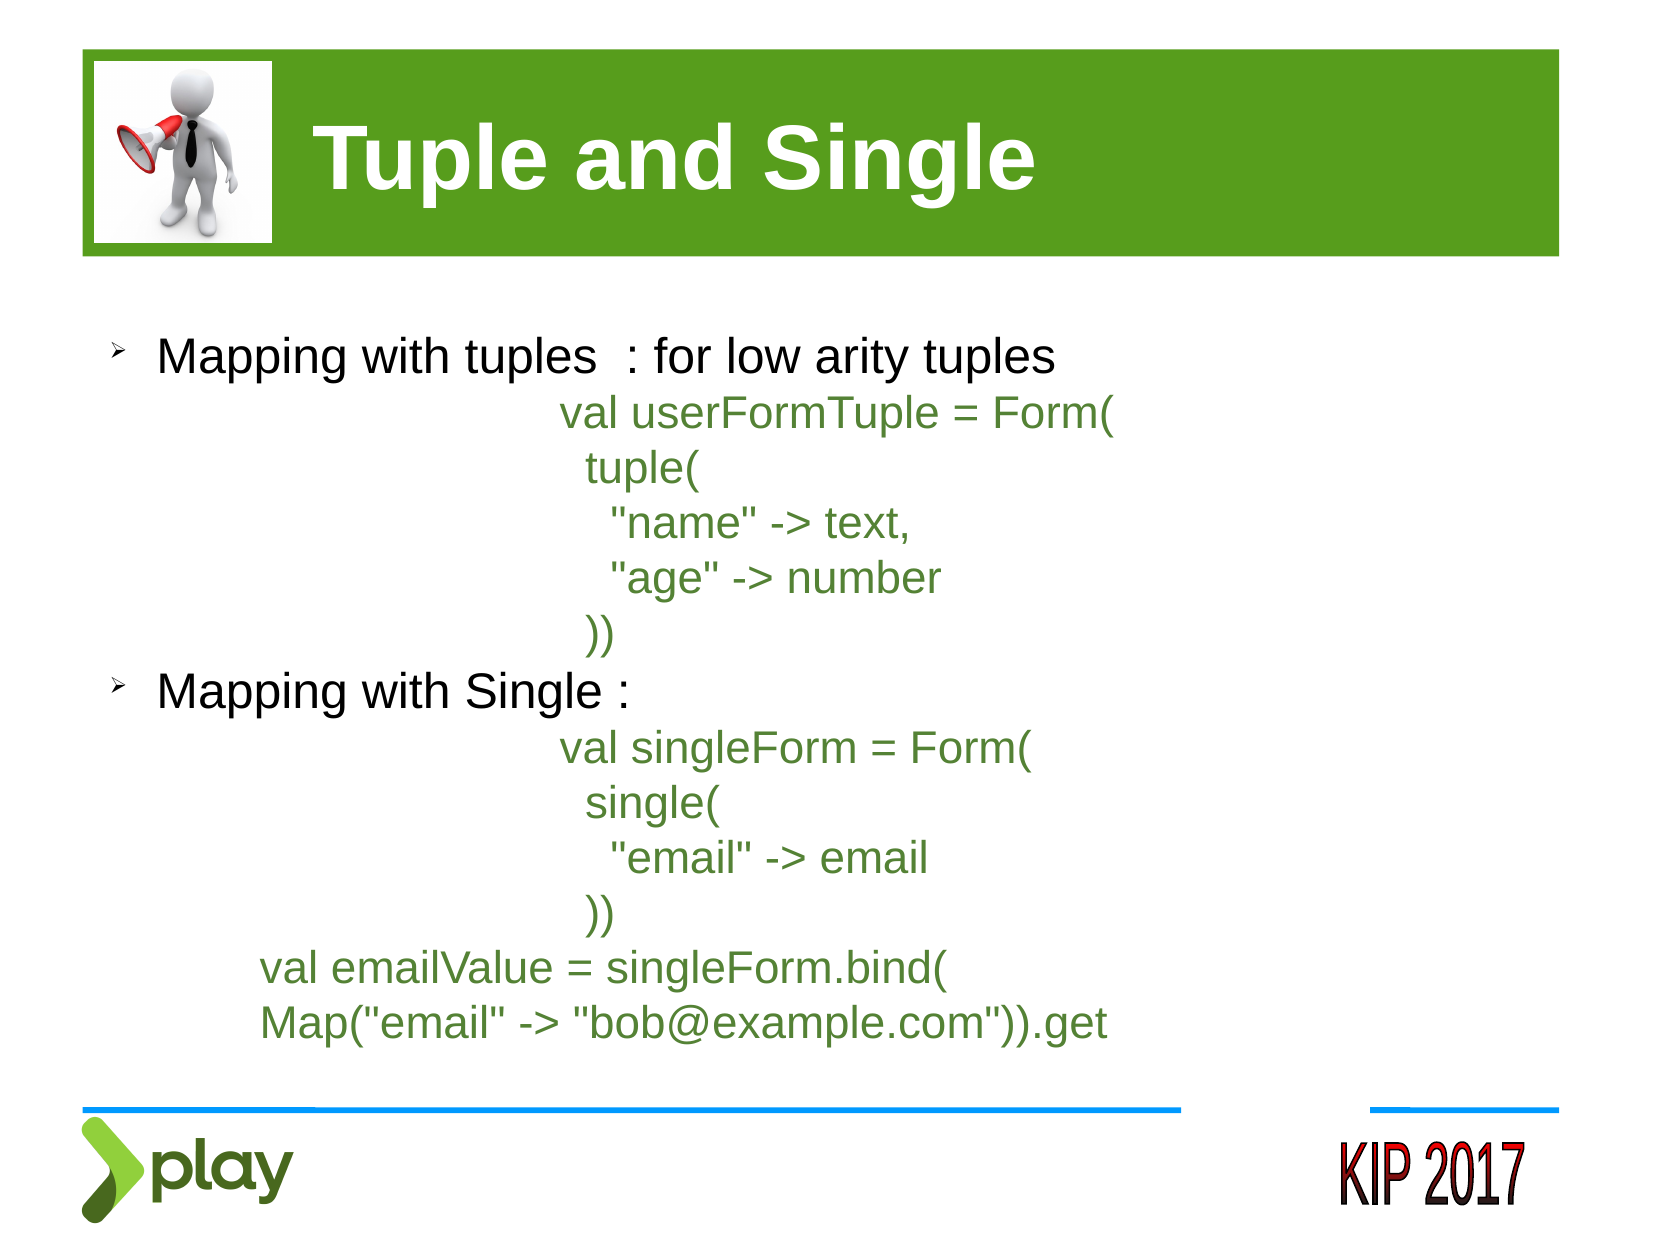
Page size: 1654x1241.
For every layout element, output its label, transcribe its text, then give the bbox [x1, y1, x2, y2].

title Tuple and Single [82, 49, 1560, 257]
picture [94, 61, 272, 243]
picture [68, 1111, 302, 1229]
text_box Mapping with tuples : for low arity tuples val userFormTuple = Form( tuple( "name" -> text, "age" -> number )) Mapping with Single : val singleForm = Form( single( "email" -> email )) val emailValue = singleForm.bind( Map("email" -> "bob@example.com")).get [94, 315, 1560, 1179]
